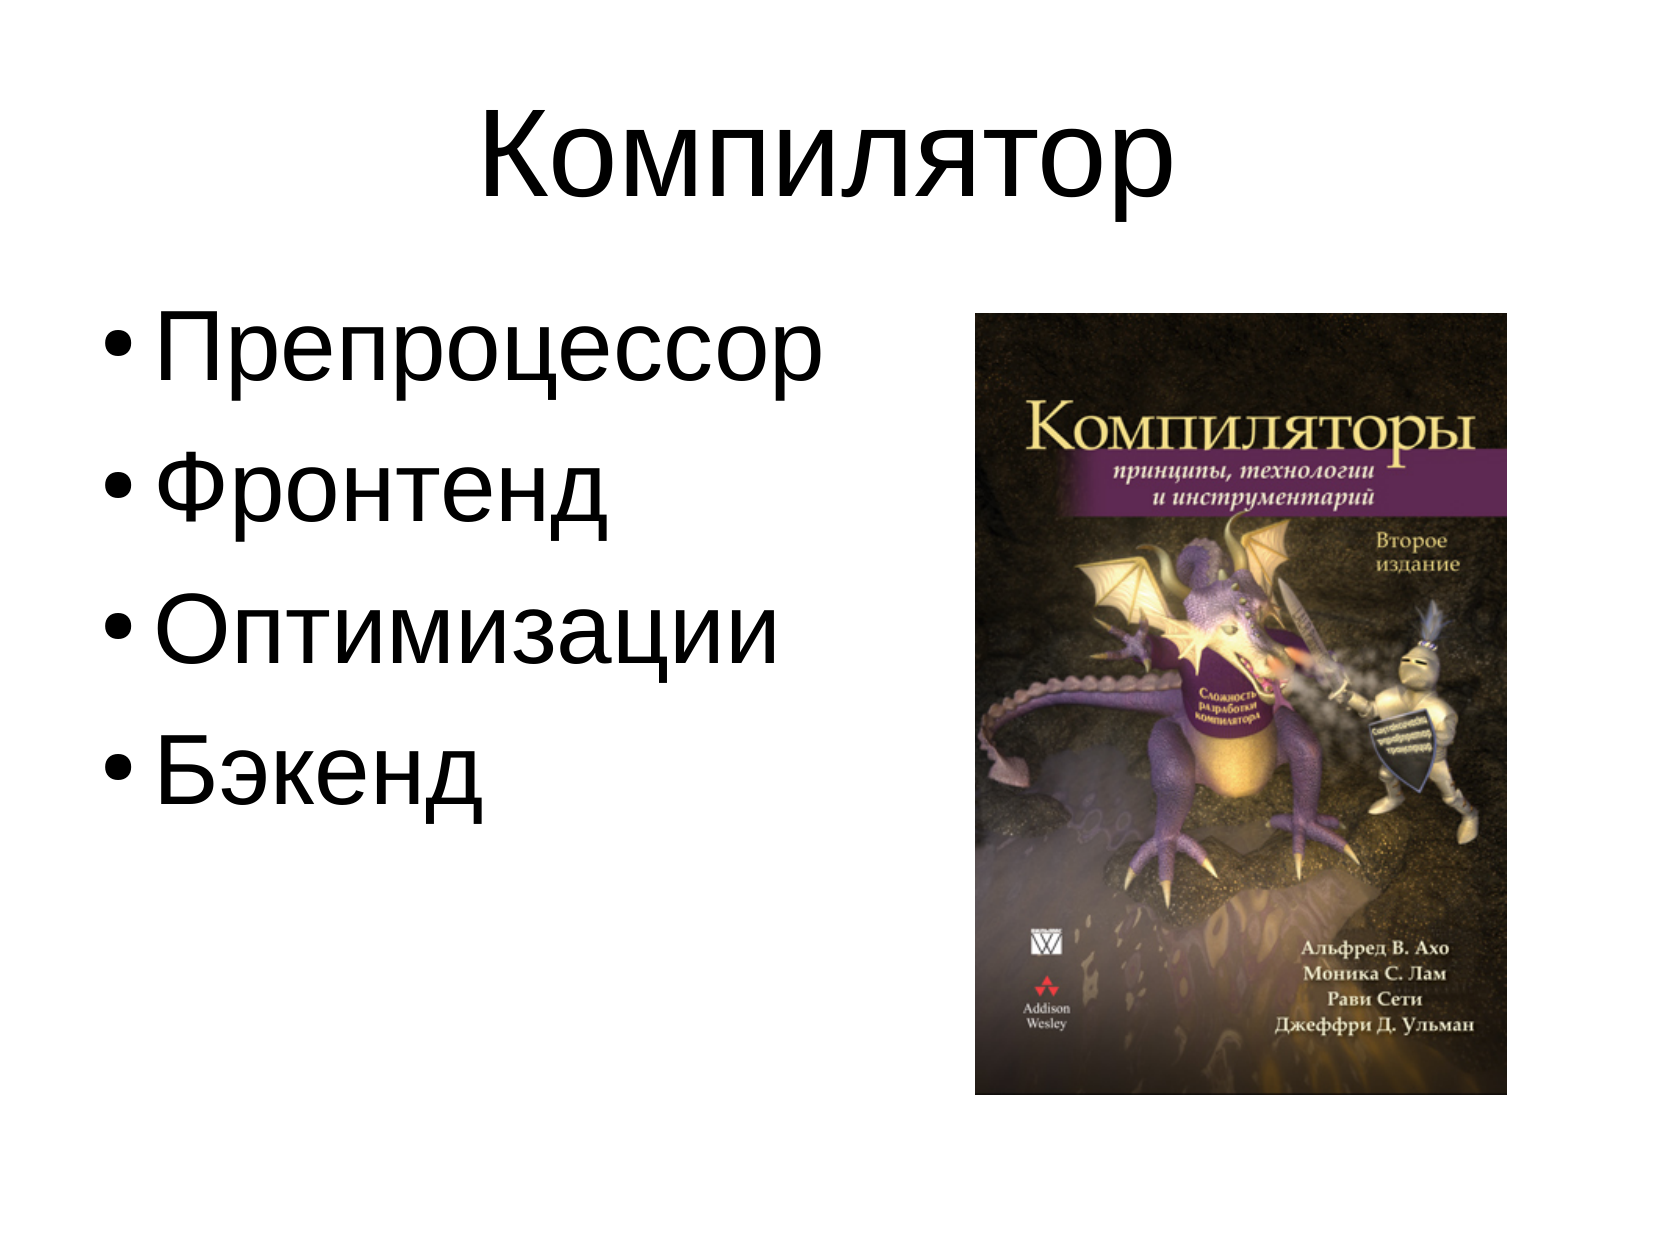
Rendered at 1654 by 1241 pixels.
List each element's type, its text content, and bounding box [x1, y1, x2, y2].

picture [975, 313, 1507, 1096]
title Компилятор [82, 49, 1571, 257]
list Препроцессор Фронтенд Оптимизации Бэкенд [82, 290, 1571, 1010]
